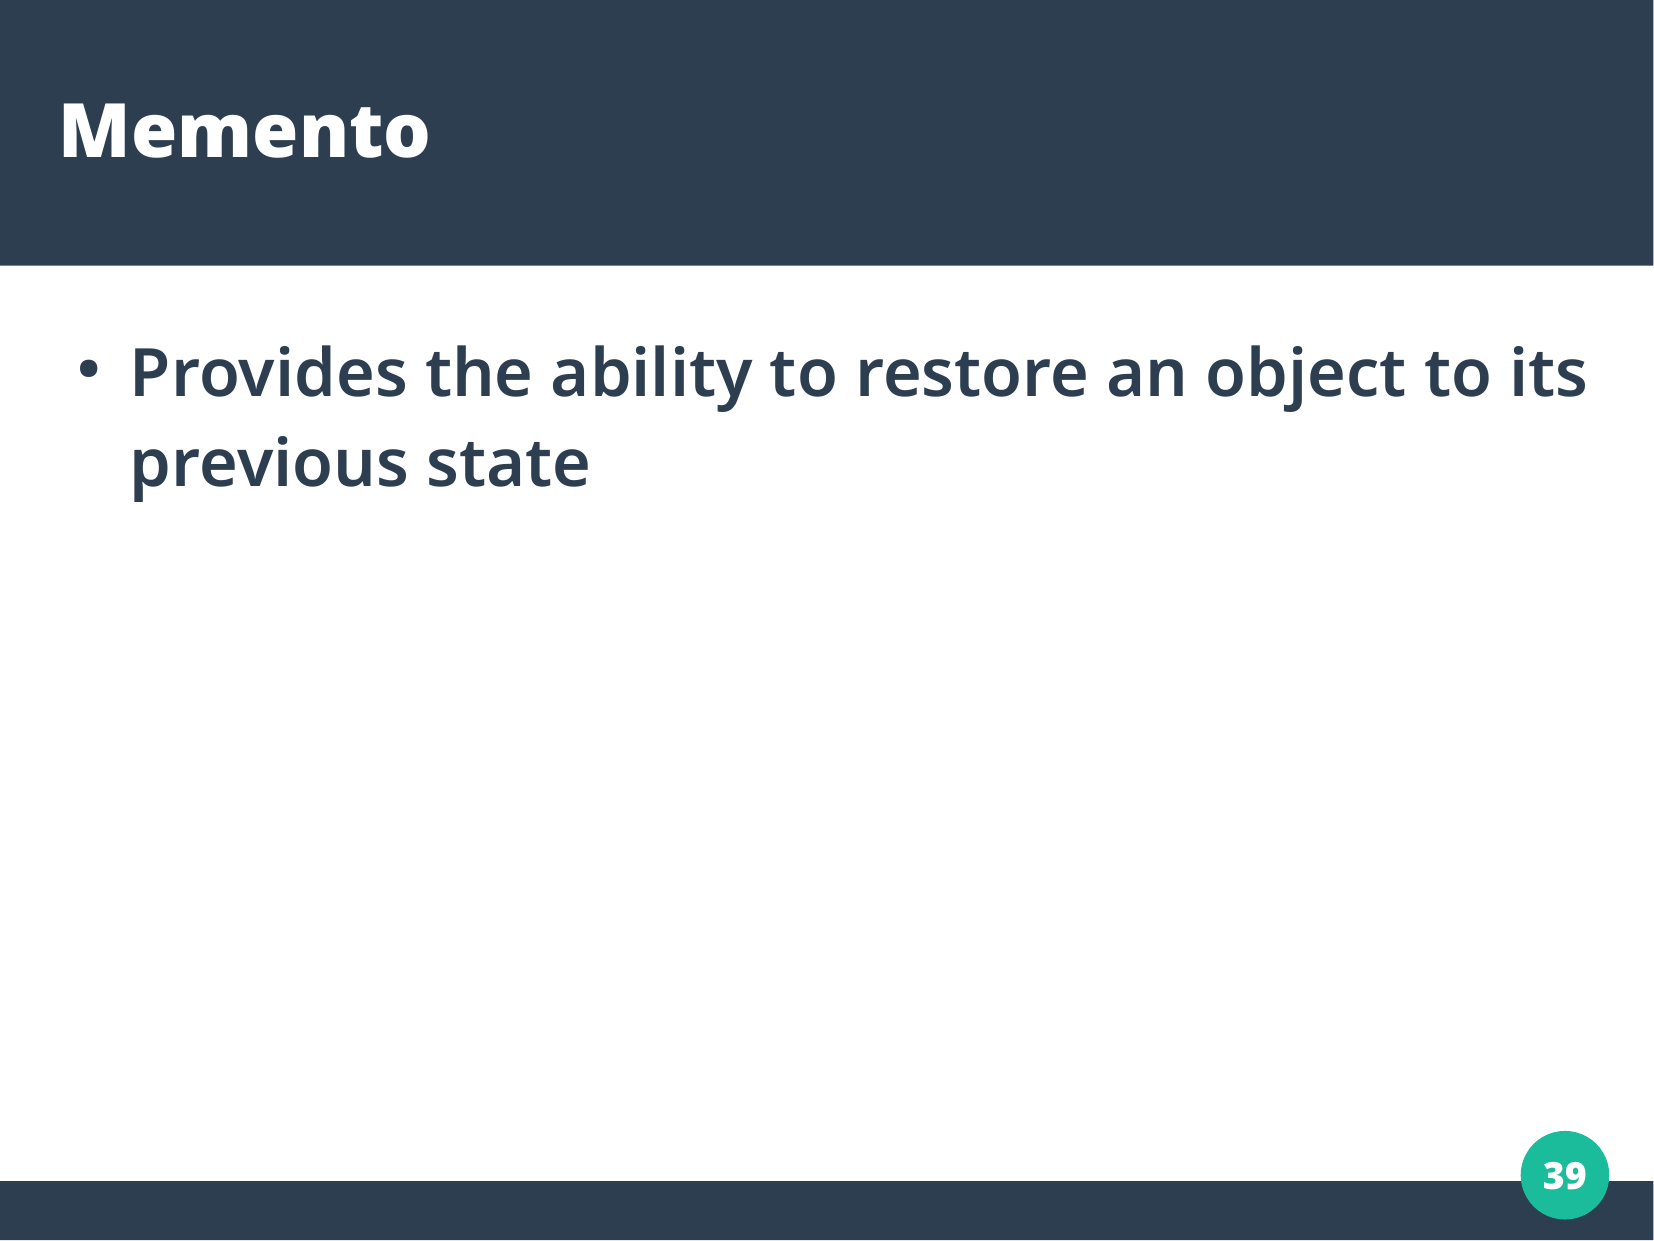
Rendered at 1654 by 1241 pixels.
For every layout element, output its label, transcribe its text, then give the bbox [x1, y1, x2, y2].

list Provides the ability to restore an object to its previous state [59, 324, 1595, 1152]
title Memento [59, 49, 1595, 207]
